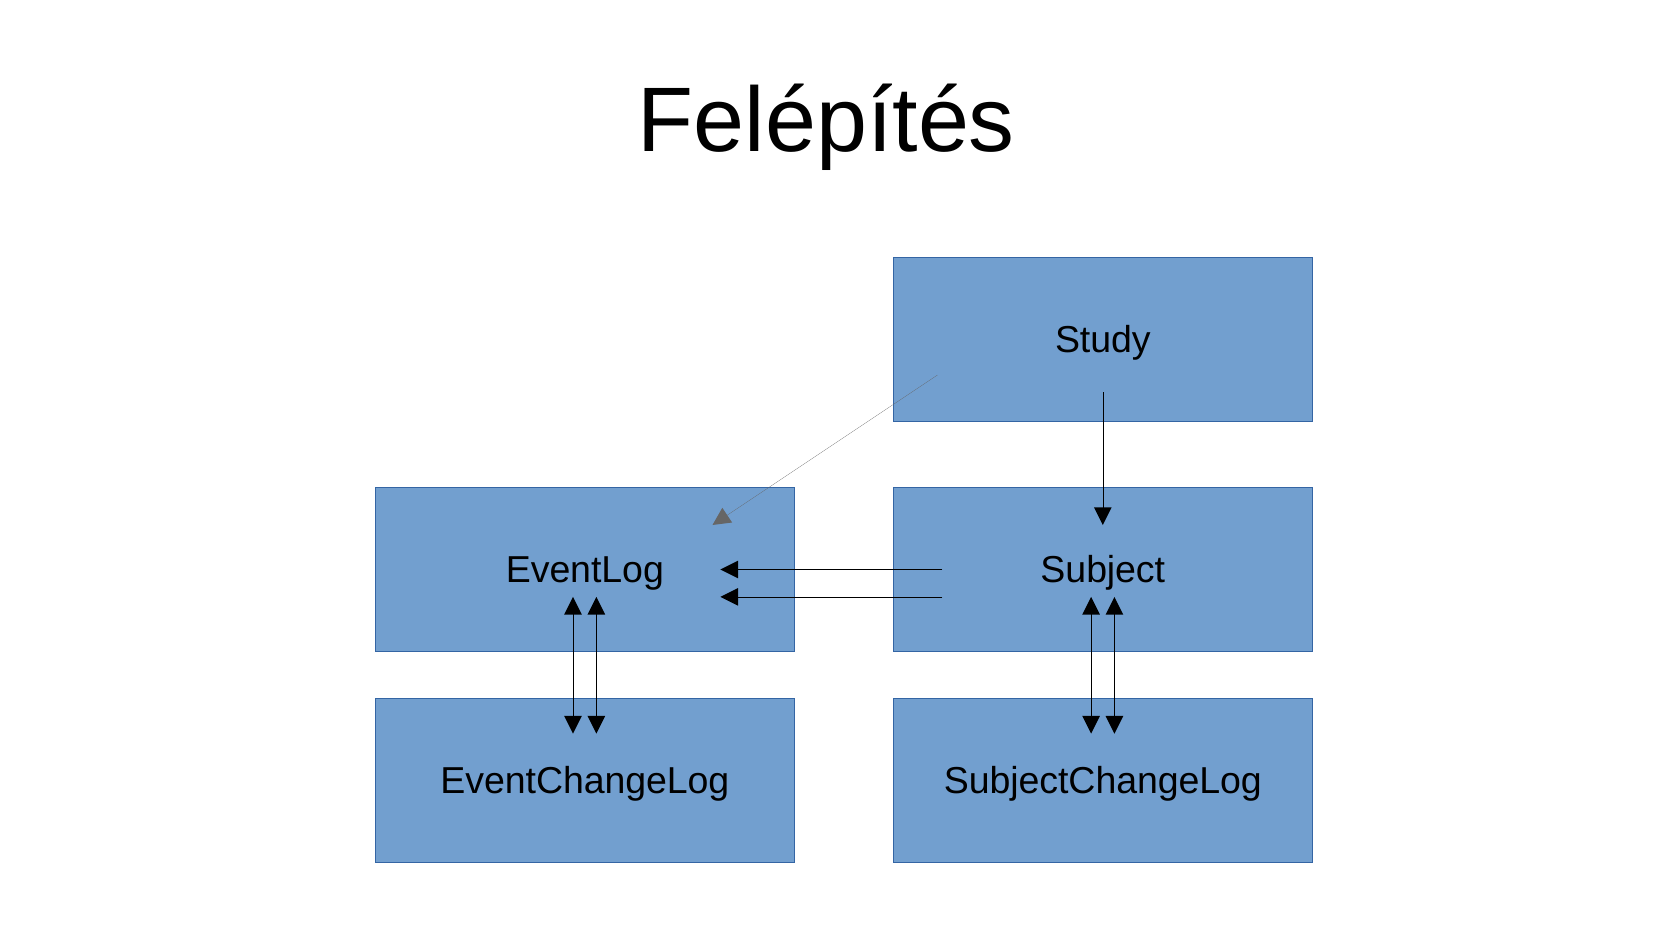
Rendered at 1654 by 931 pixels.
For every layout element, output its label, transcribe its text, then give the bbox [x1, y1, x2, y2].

text_box EventChangeLog [375, 698, 795, 863]
text_box Study [893, 257, 1313, 422]
text_box EventLog [375, 487, 795, 652]
text_box SubjectChangeLog [893, 698, 1313, 863]
title Felépítés [82, 37, 1571, 193]
text_box Subject [893, 487, 1313, 652]
